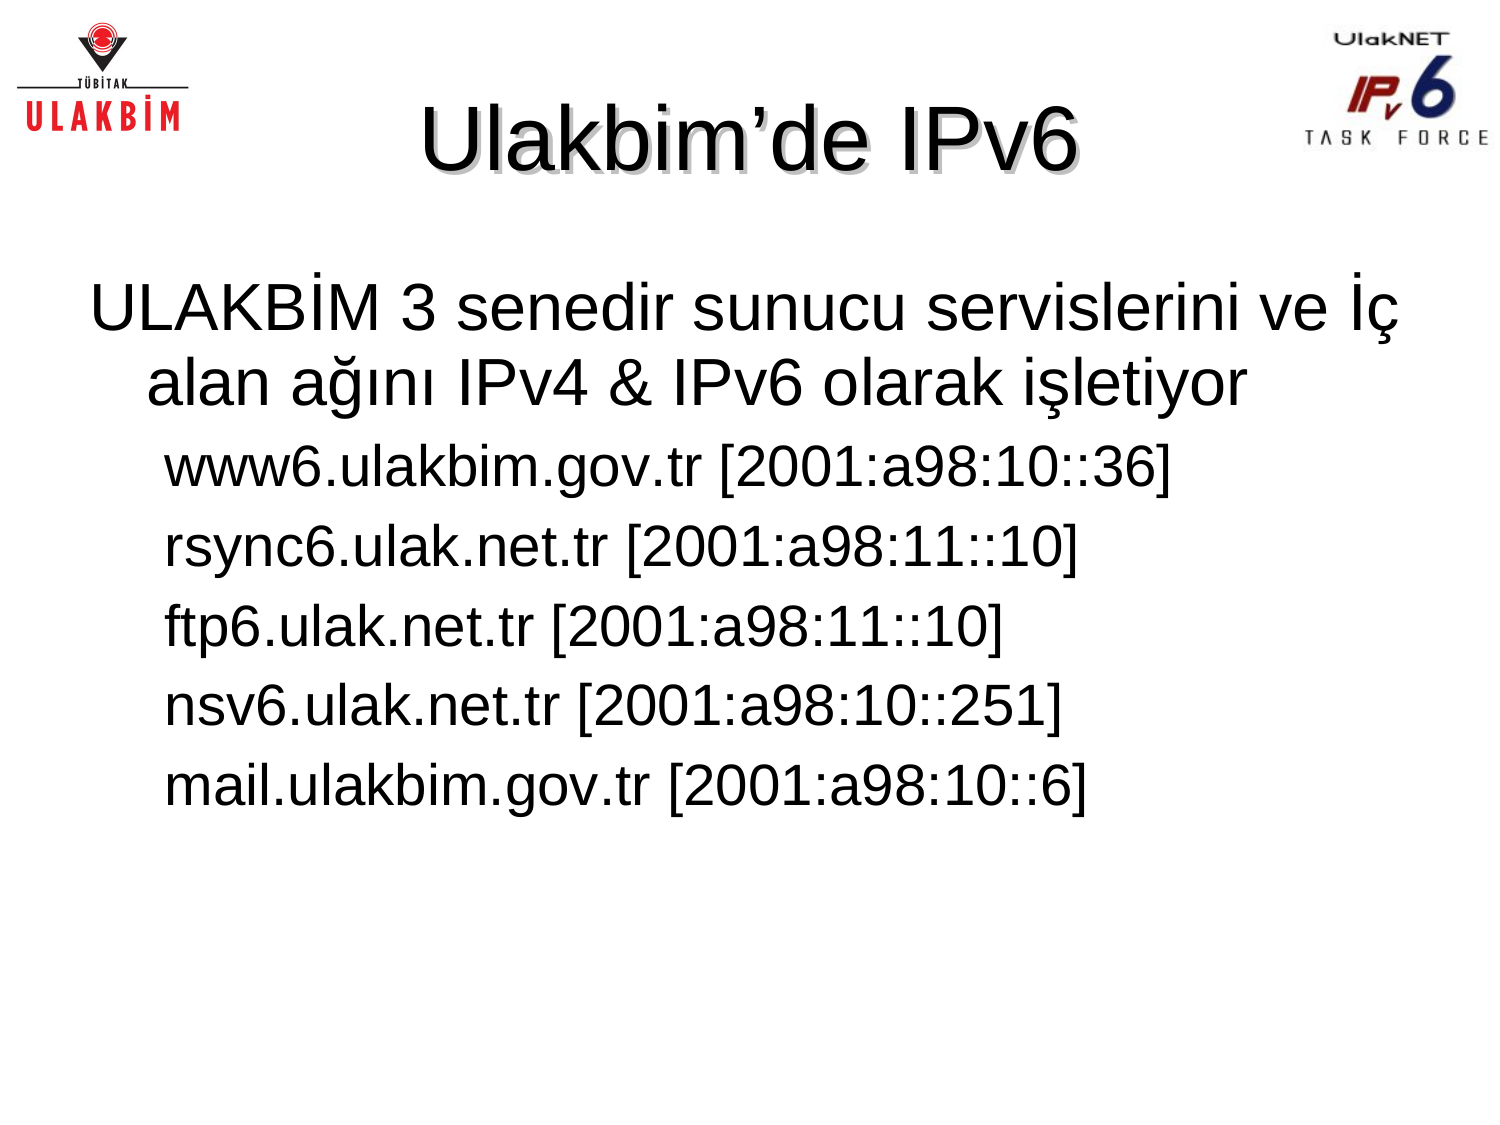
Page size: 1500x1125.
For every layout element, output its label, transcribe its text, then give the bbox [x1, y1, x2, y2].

picture [1292, 24, 1500, 157]
title Ulakbim’de IPv6 [75, 45, 1426, 233]
list ULAKBİM 3 senedir sunucu servislerini ve İç alan ağını IPv4 & IPv6 olarak işletiyor www6.ulakbim.gov.tr [2001:a98:10::36] rsync6.ulak.net.tr [2001:a98:11::10] ftp6.ulak.net.tr [2001:a98:11::10] nsv6.ulak.net.tr [2001:a98:10::251] mail.ulakbim.gov.tr [2001:a98:10::6] [75, 262, 1426, 1025]
picture [0, 0, 208, 155]
